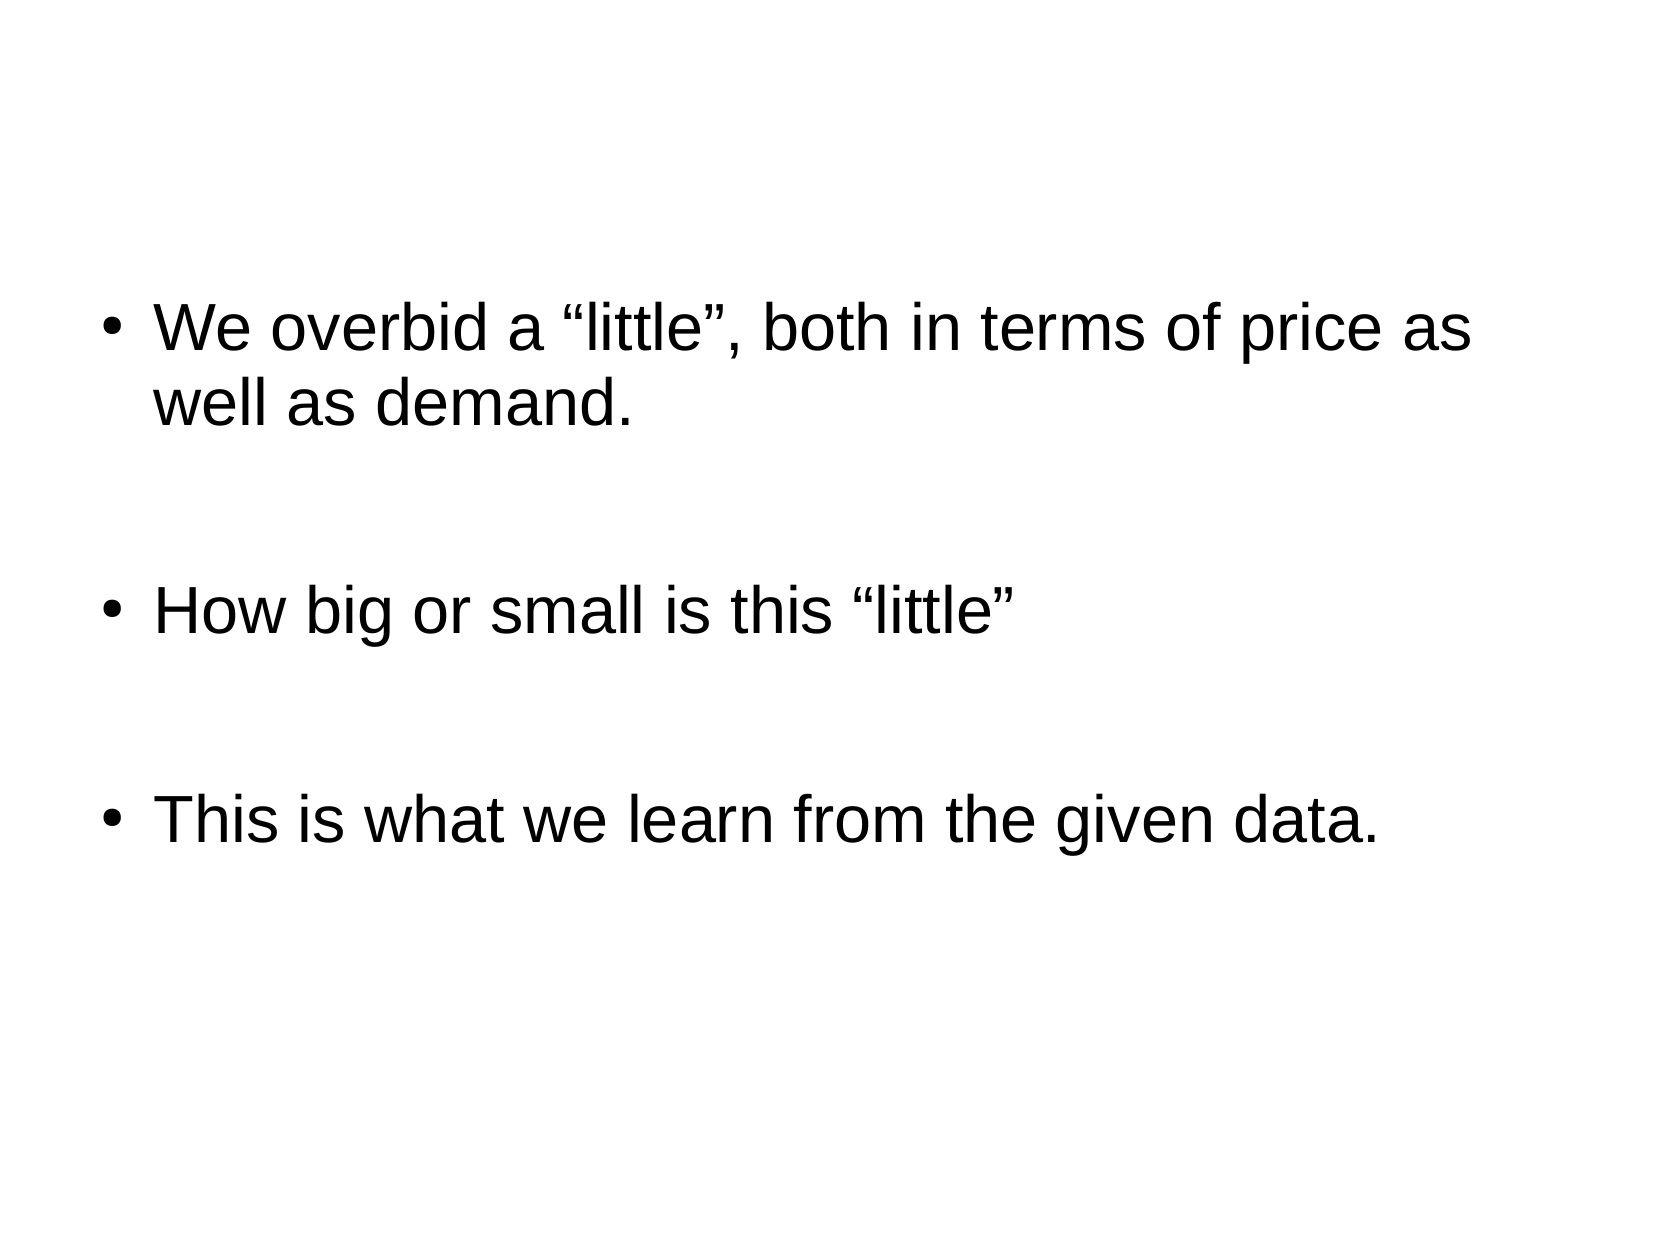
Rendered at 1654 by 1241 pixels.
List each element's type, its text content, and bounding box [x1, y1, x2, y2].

list We overbid a “little”, both in terms of price as well as demand. How big or small is this “little” This is what we learn from the given data. [82, 290, 1571, 1010]
